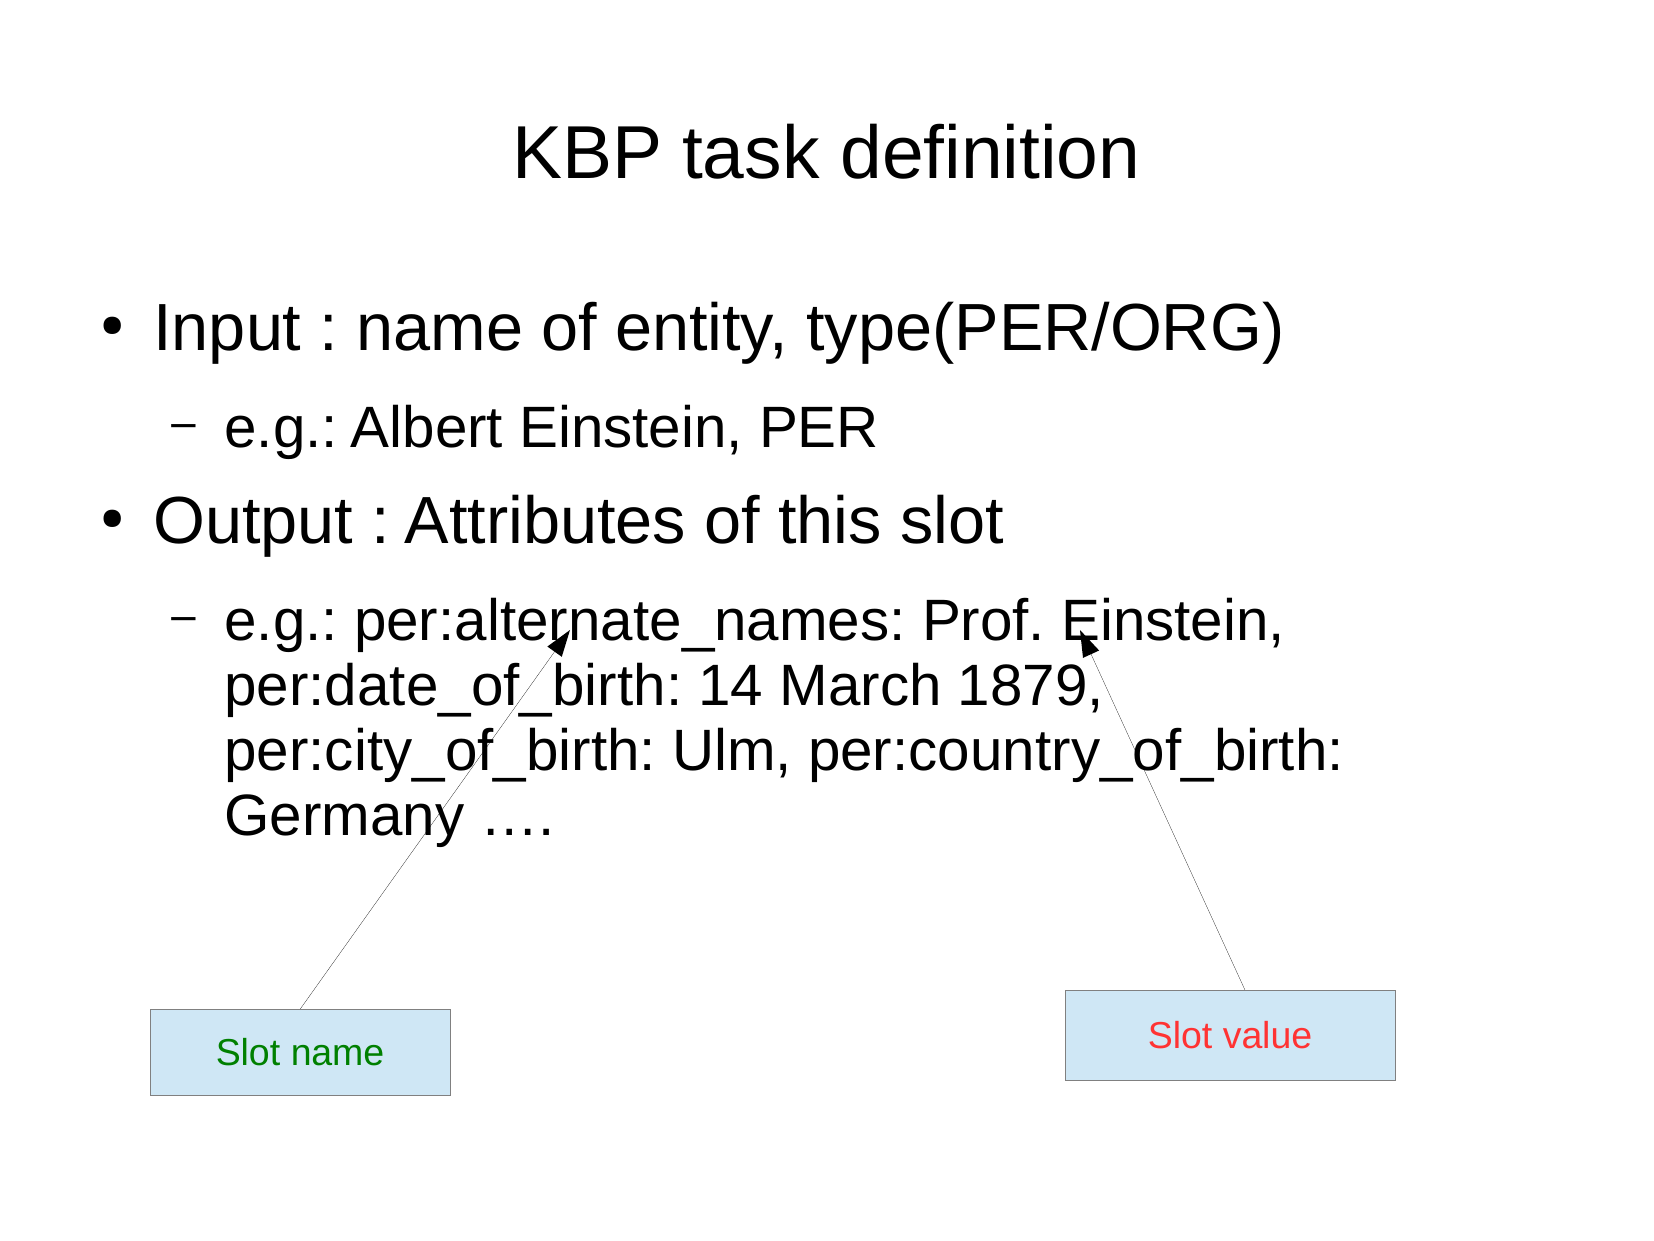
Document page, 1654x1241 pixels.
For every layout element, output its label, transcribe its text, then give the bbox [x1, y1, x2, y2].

text_box Slot name [150, 1009, 451, 1096]
list Input : name of entity, type(PER/ORG) e.g.: Albert Einstein, PER Output : Attributes of this slot e.g.: per:alternate_names: Prof. Einstein, per:date_of_birth: 14 March 1879, per:city_of_birth: Ulm, per:country_of_birth: Germany …. [82, 290, 1538, 1010]
title KBP task definition [82, 49, 1571, 257]
text_box Slot value [1065, 990, 1396, 1081]
